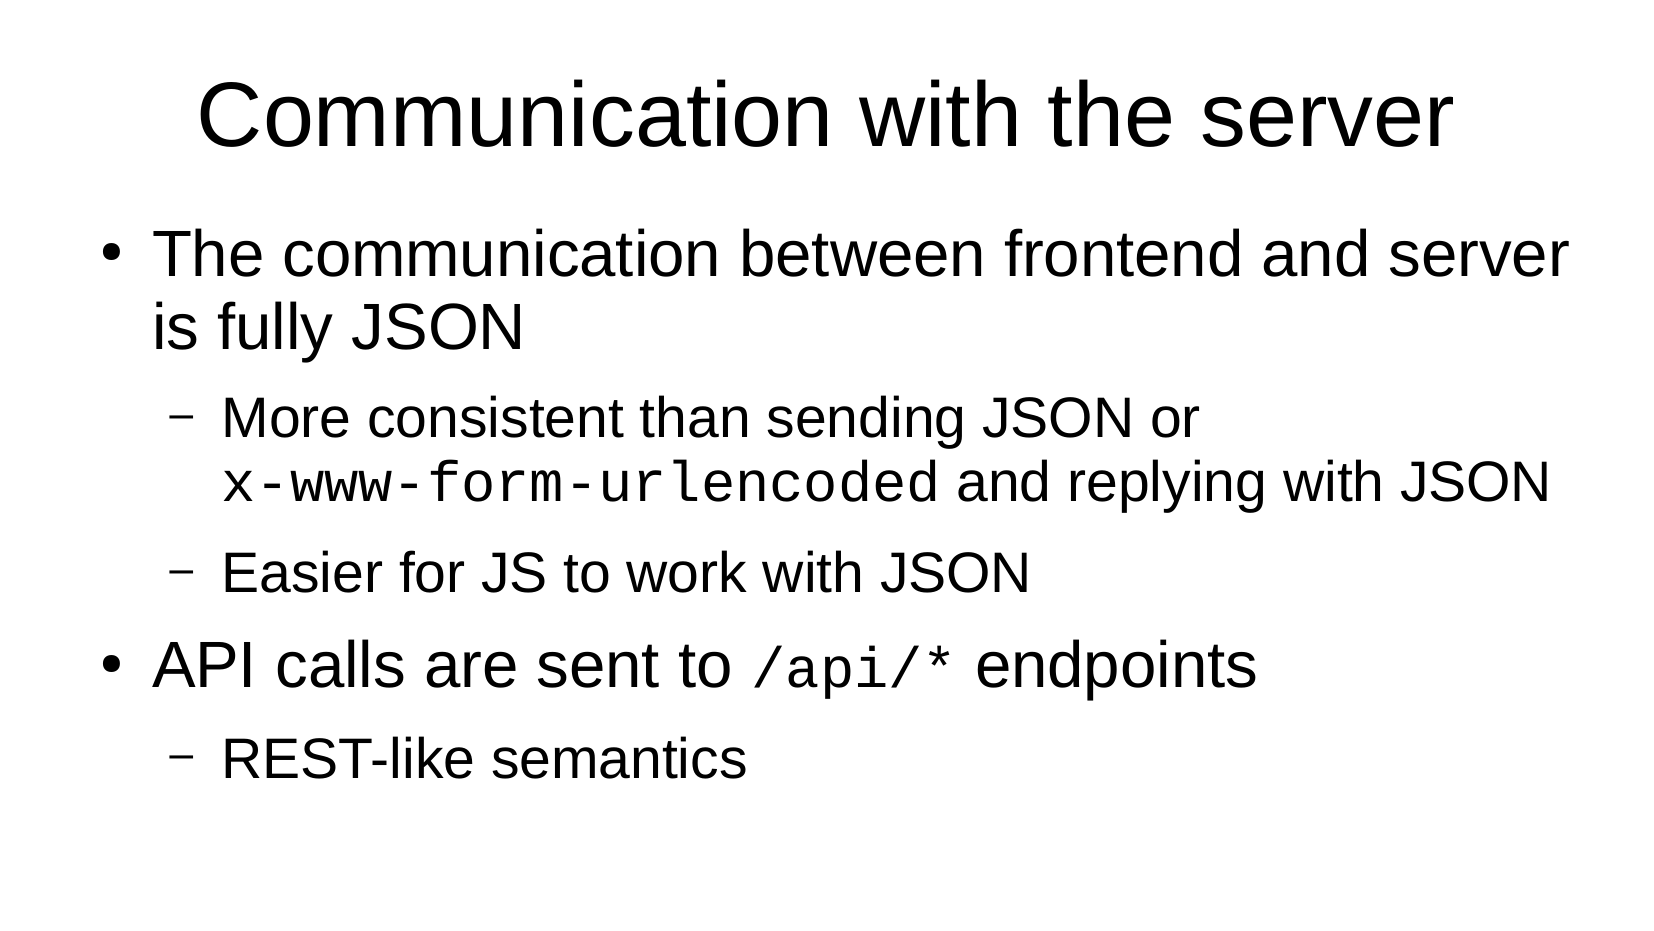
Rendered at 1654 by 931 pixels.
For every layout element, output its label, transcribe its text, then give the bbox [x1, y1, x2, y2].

title Communication with the server [82, 37, 1571, 193]
list The communication between frontend and server is fully JSON More consistent than sending JSON or x-www-form-urlencoded and replying with JSON Easier for JS to work with JSON API calls are sent to /api/* endpoints REST-like semantics [82, 217, 1571, 863]
